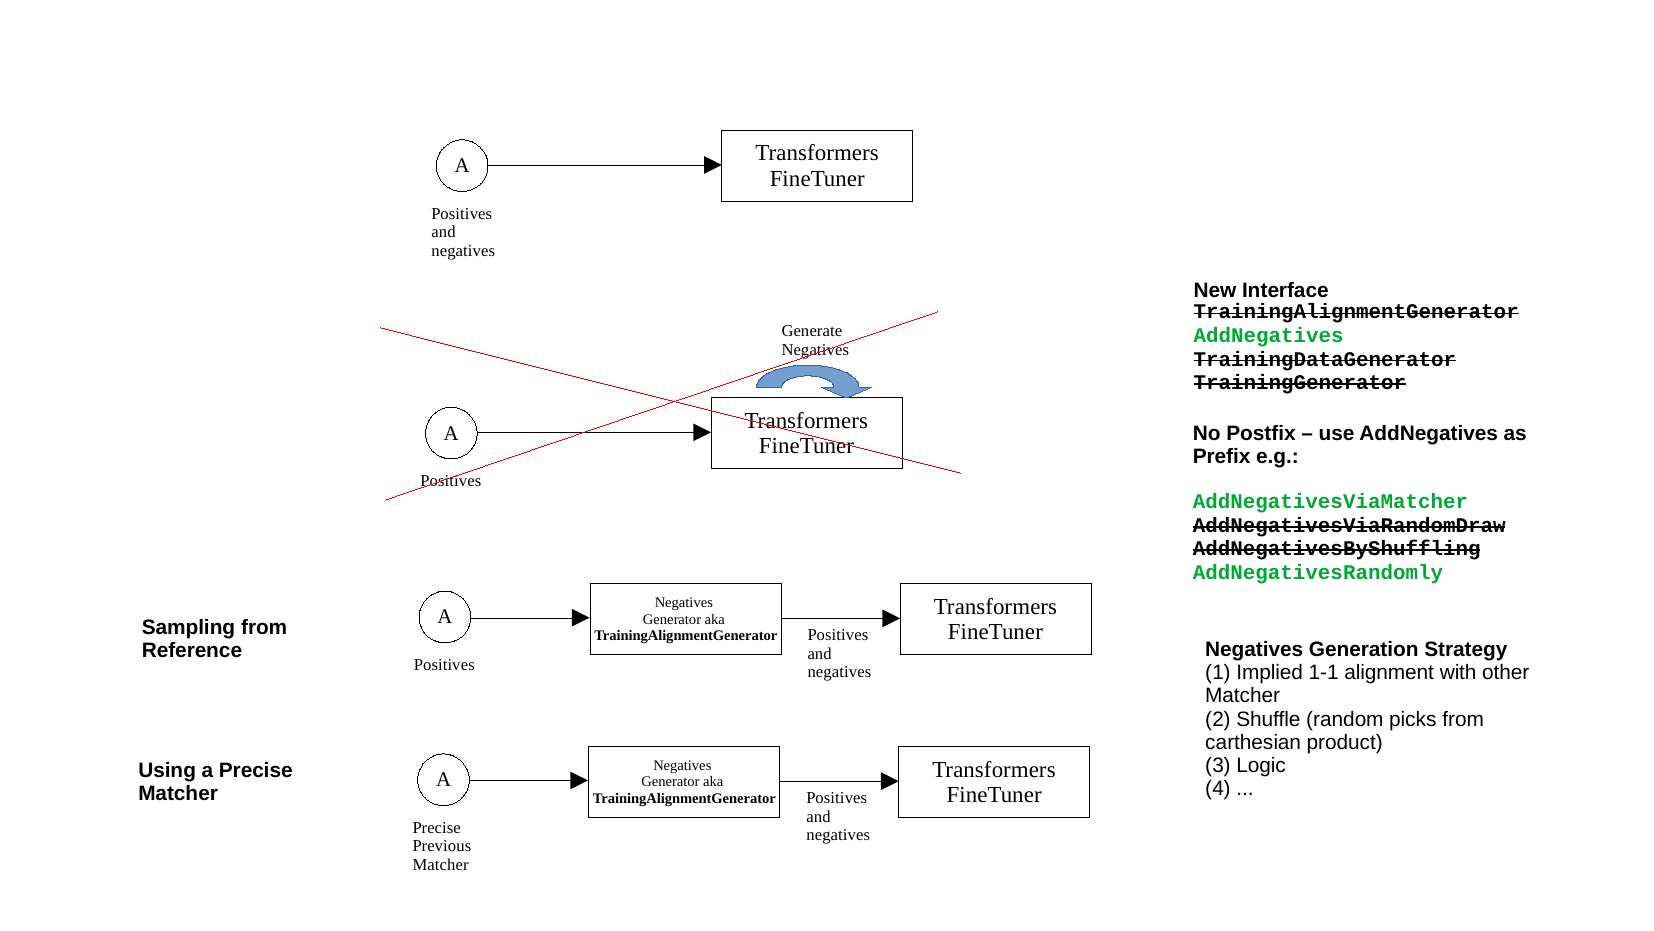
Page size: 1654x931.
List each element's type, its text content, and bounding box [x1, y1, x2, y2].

text_box Transformers FineTuner [721, 130, 913, 202]
text_box Positives and negatives [791, 781, 888, 852]
text_box No Postfix – use AddNegatives as Prefix e.g.: AddNegativesViaMatcher AddNegativesViaRandomDraw AddNegativesByShuffling AddNegativesRandomly [1178, 414, 1542, 593]
text_box Positives and negatives [792, 618, 889, 689]
text_box A [420, 591, 470, 608]
text_box Negatives Generator aka TrainingAlignmentGenerator [590, 583, 782, 655]
text_box Transformers FineTuner [900, 583, 1092, 655]
text_box Transformers FineTuner [711, 397, 903, 469]
text_box A [436, 139, 488, 192]
text_box Positives [405, 464, 502, 498]
text_box Transformers FineTuner [898, 746, 1090, 818]
text_box New Interface TrainingAlignmentGenerator AddNegatives TrainingDataGenerator TrainingGenerator [1178, 271, 1543, 404]
text_box Negatives Generator aka TrainingAlignmentGenerator [588, 746, 780, 818]
text_box Positives and negatives [416, 196, 513, 268]
text_box A [425, 407, 478, 459]
text_box Generate Negatives [766, 314, 877, 380]
text_box [821, 380, 872, 398]
text_box [756, 374, 788, 388]
text_box Sampling from Reference [127, 608, 491, 708]
text_box Using a Precise Matcher [123, 750, 488, 850]
text_box Negatives Generation Strategy (1) Implied 1-1 alignment with other Matcher (2) Shuffle (random picks from carthesian product) (3) Logic (4) ... [1190, 630, 1554, 808]
text_box Precise Previous Matcher [397, 810, 494, 882]
